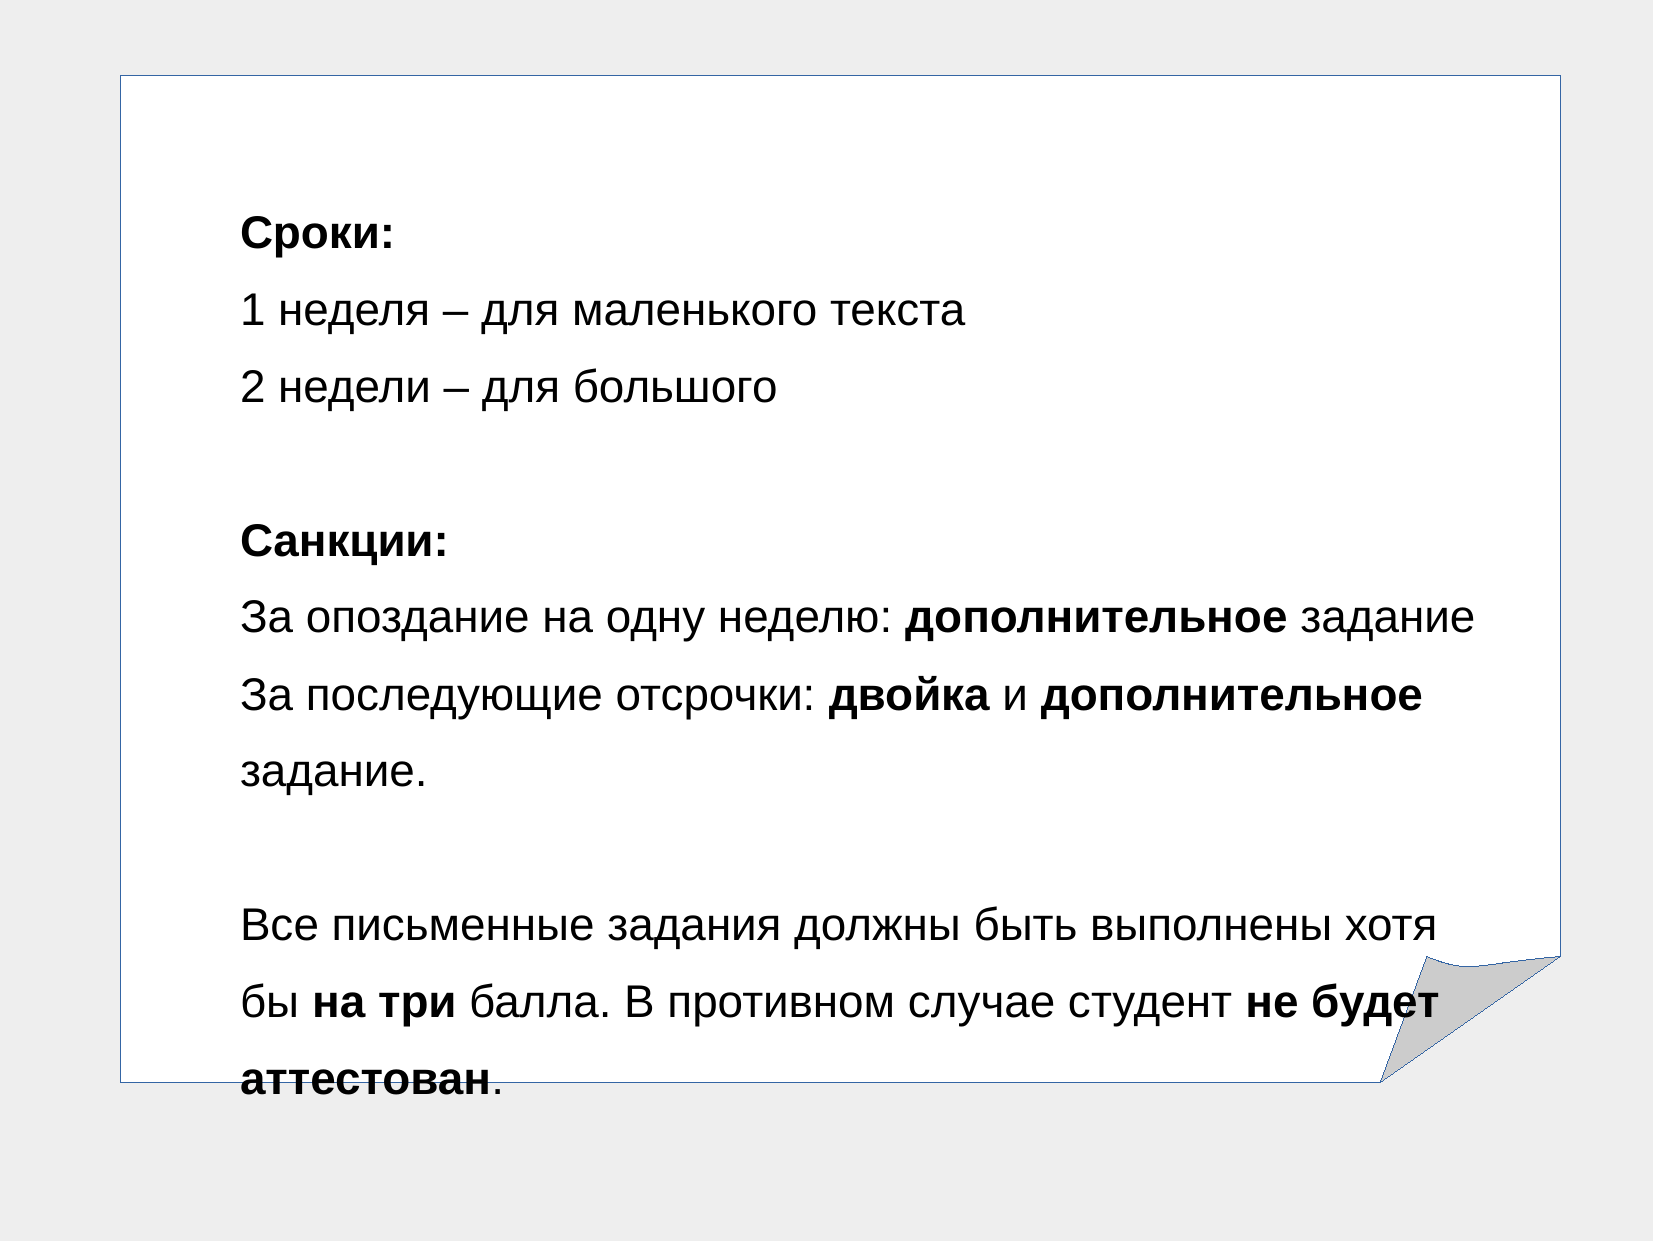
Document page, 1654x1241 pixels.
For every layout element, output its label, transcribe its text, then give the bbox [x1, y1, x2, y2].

text_box [420, 1074, 429, 1080]
text_box [318, 1073, 328, 1079]
subtitle Сроки: 1 неделя – для маленького текста 2 недели – для большого Санкции: За опоздание на одну неделю: дополнительное задание За последующие отсрочки: двойка и дополнительное задание. Все письменные задания должны быть выполнены хотя бы на три балла. В противном случае студент не будет аттестован. [240, 181, 1486, 1037]
text_box [390, 1074, 402, 1083]
text_box [120, 75, 1561, 1083]
